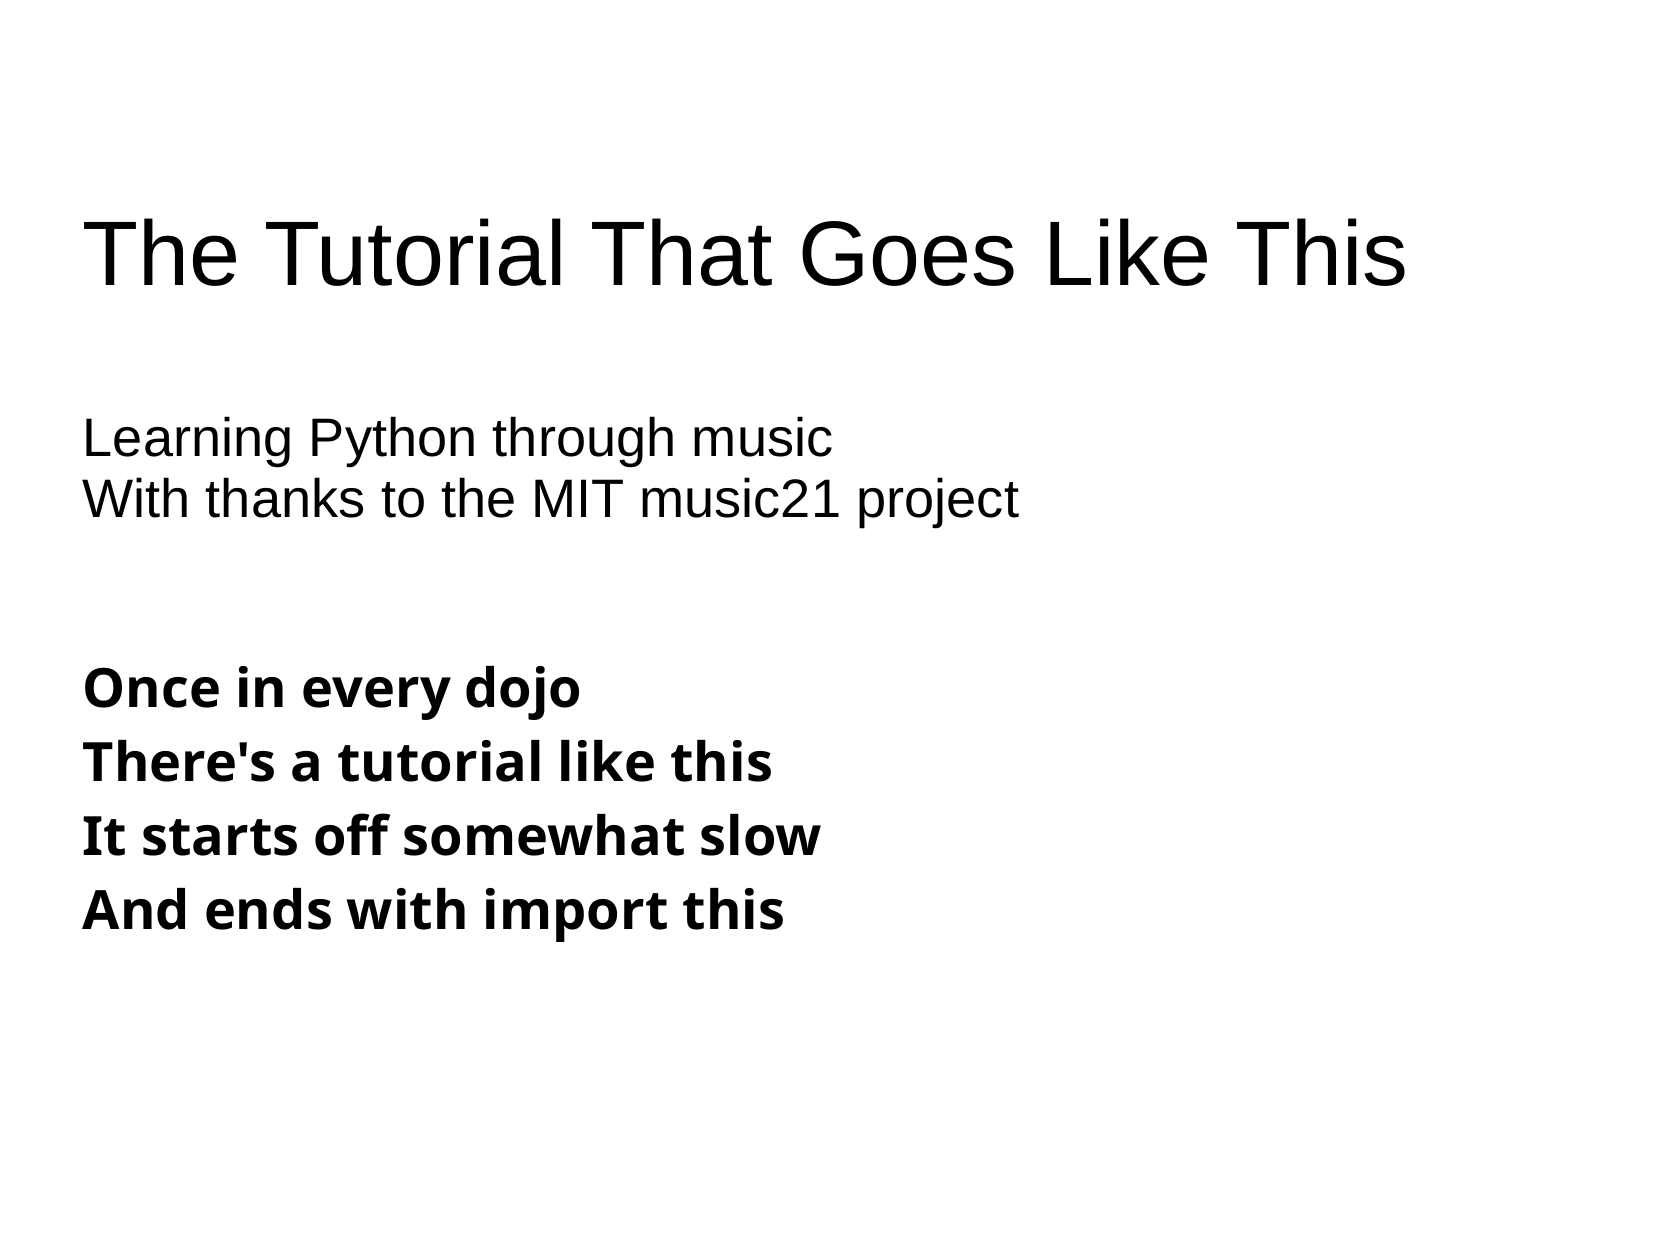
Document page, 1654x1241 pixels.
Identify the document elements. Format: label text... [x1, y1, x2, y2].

title The Tutorial That Goes Like This Learning Python through music With thanks to the MIT music21 project Once in every dojo There's a tutorial like this It starts off somewhat slow And ends with import this [82, 49, 1571, 1099]
